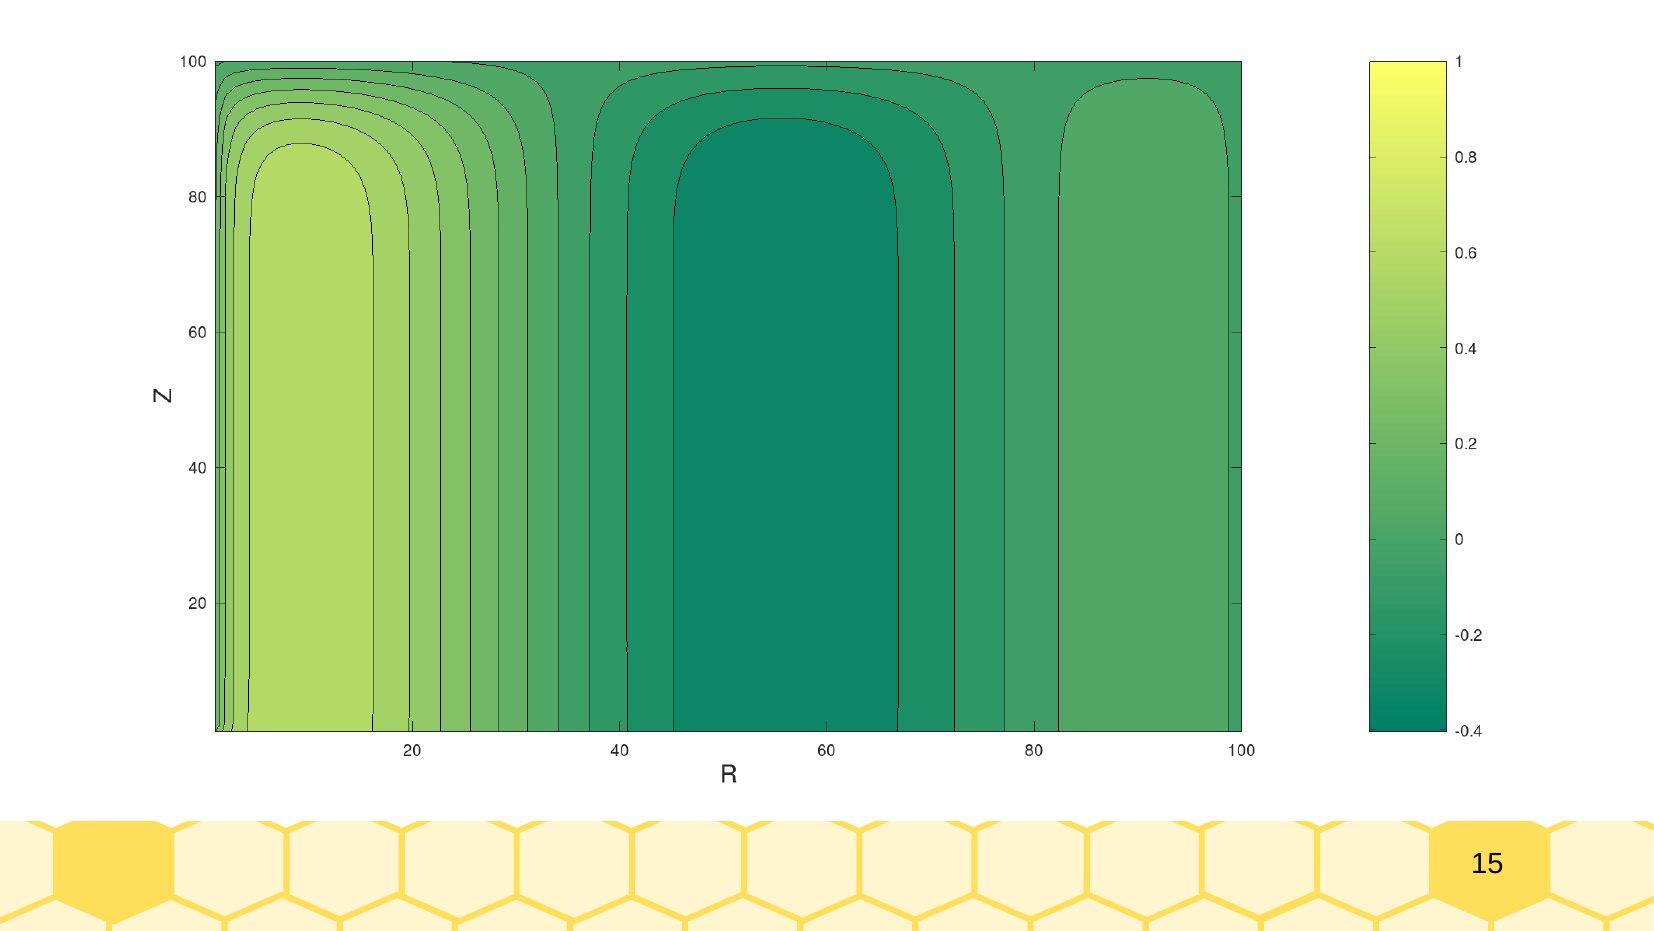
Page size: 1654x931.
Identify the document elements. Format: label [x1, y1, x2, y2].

picture [0, 0, 1654, 821]
